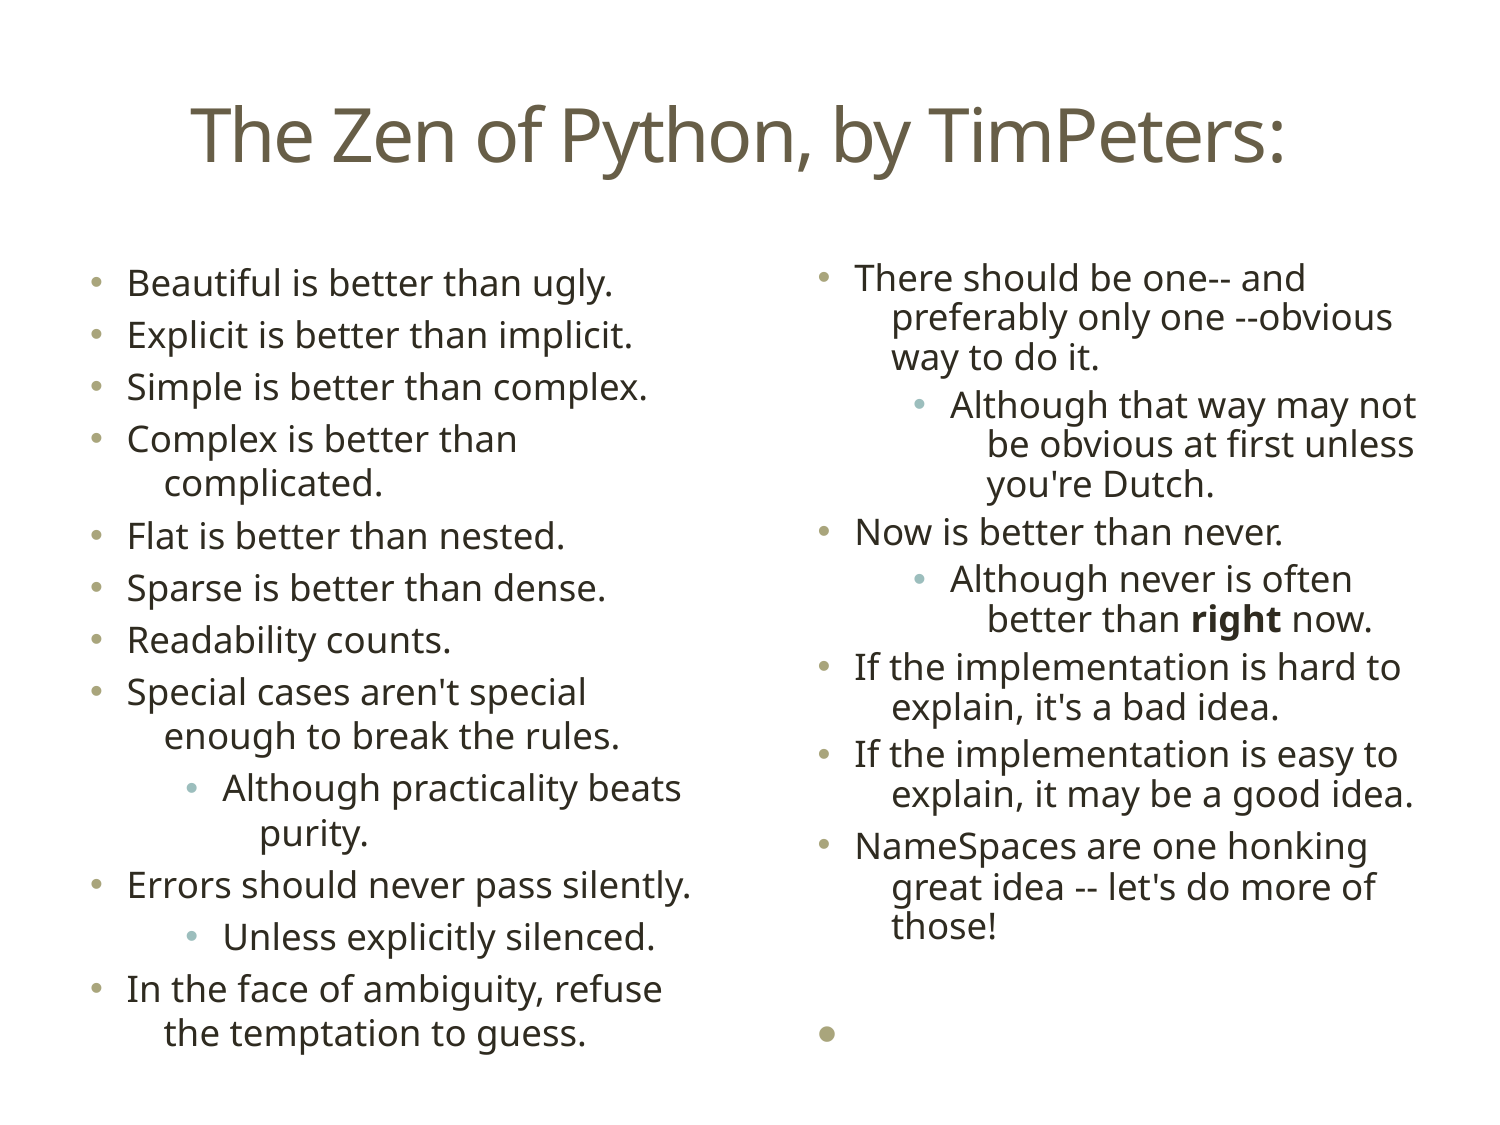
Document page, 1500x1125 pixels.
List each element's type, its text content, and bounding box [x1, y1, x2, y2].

list Beautiful is better than ugly. Explicit is better than implicit. Simple is better than complex. Complex is better than complicated. Flat is better than nested. Sparse is better than dense. Readability counts. Special cases aren't special enough to break the rules. Although practicality beats purity. Errors should never pass silently. Unless explicitly silenced. In the face of ambiguity, refuse the temptation to guess. [38, 251, 722, 1097]
title The Zen of Python, by TimPeters: [18, 45, 1460, 233]
list There should be one-- and preferably only one --obvious way to do it. Although that way may not be obvious at first unless you're Dutch. Now is better than never. Although never is often better than right now. If the implementation is hard to explain, it's a bad idea. If the implementation is easy to explain, it may be a good idea. NameSpaces are one honking great idea -- let's do more of those! [765, 251, 1443, 1006]
